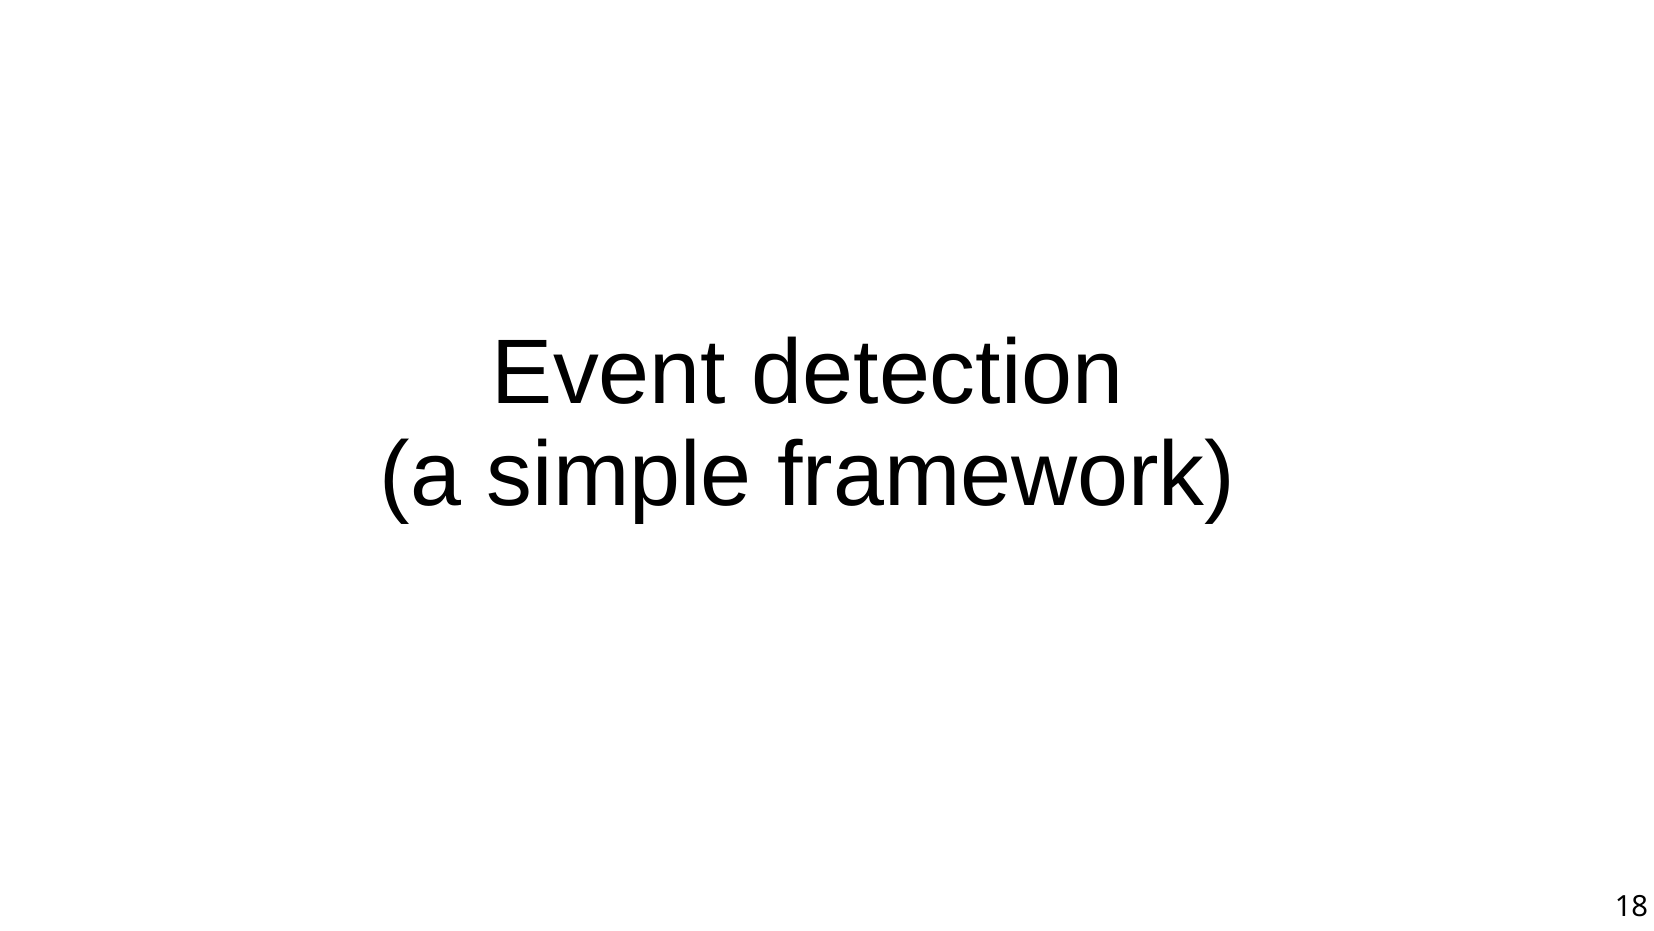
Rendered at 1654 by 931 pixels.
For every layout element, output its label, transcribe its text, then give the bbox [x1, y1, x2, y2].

title Event detection (a simple framework) [64, 320, 1553, 526]
